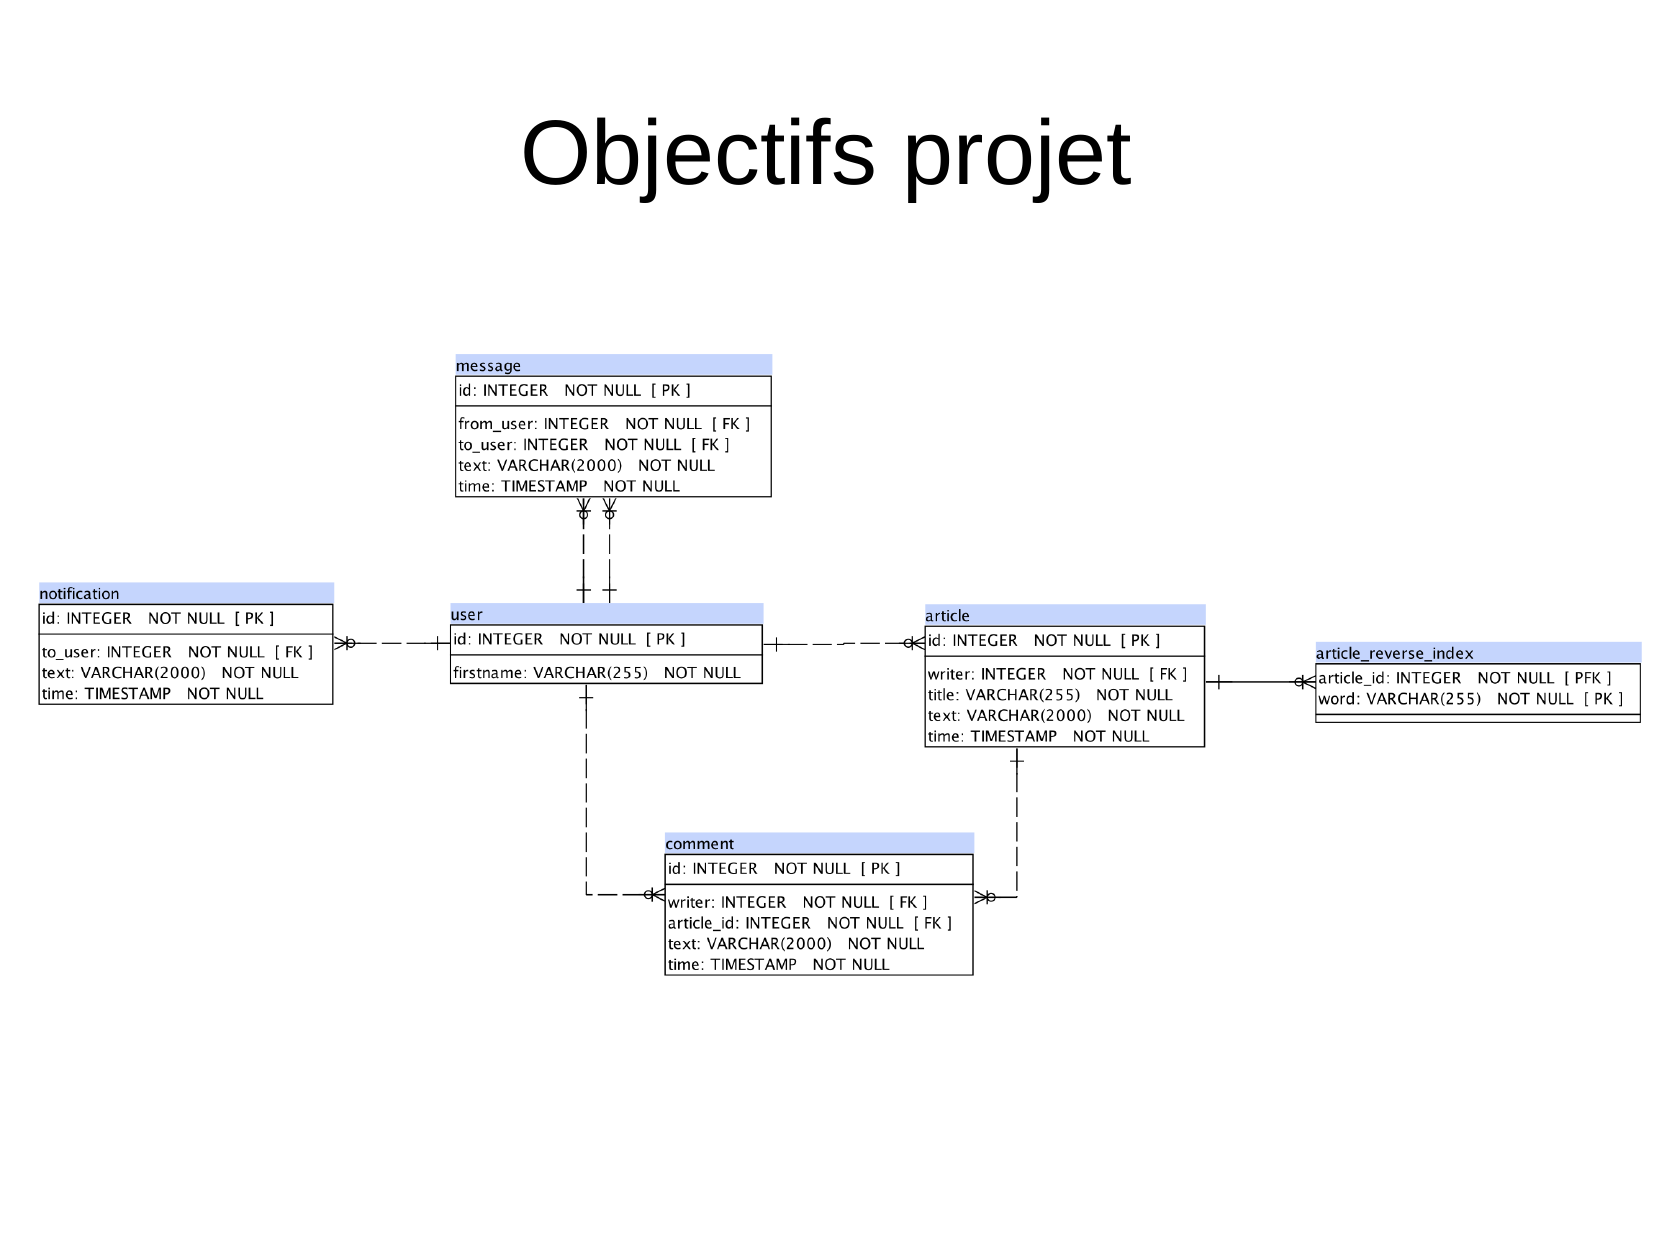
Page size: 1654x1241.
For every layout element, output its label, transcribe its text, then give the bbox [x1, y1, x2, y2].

picture [0, 284, 1654, 989]
title Objectifs projet [82, 49, 1571, 257]
